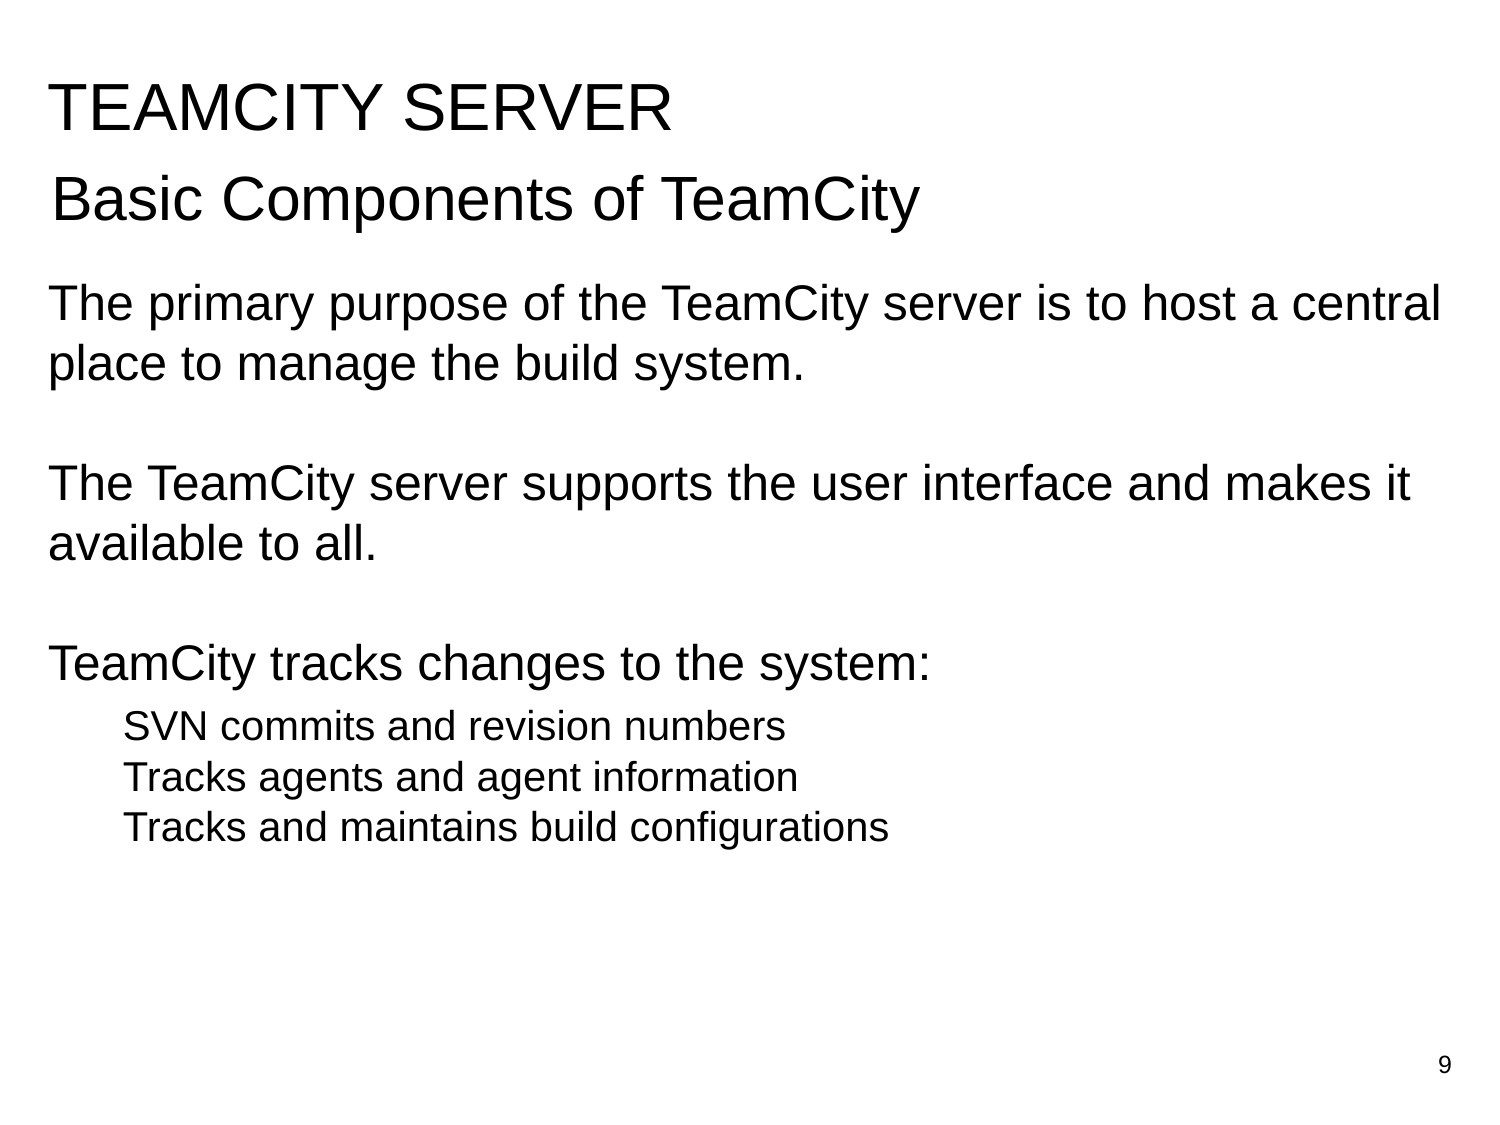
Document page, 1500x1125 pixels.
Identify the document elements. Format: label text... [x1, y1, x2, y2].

title Teamcity server [48, 57, 1452, 150]
list The primary purpose of the TeamCity server is to host a central place to manage the build system. The TeamCity server supports the user interface and makes it available to all. TeamCity tracks changes to the system: SVN commits and revision numbers Tracks agents and agent information Tracks and maintains build configurations [48, 262, 1452, 1021]
slide_number <number> [1325, 1047, 1452, 1080]
list Basic Components of TeamCity [48, 150, 1452, 241]
